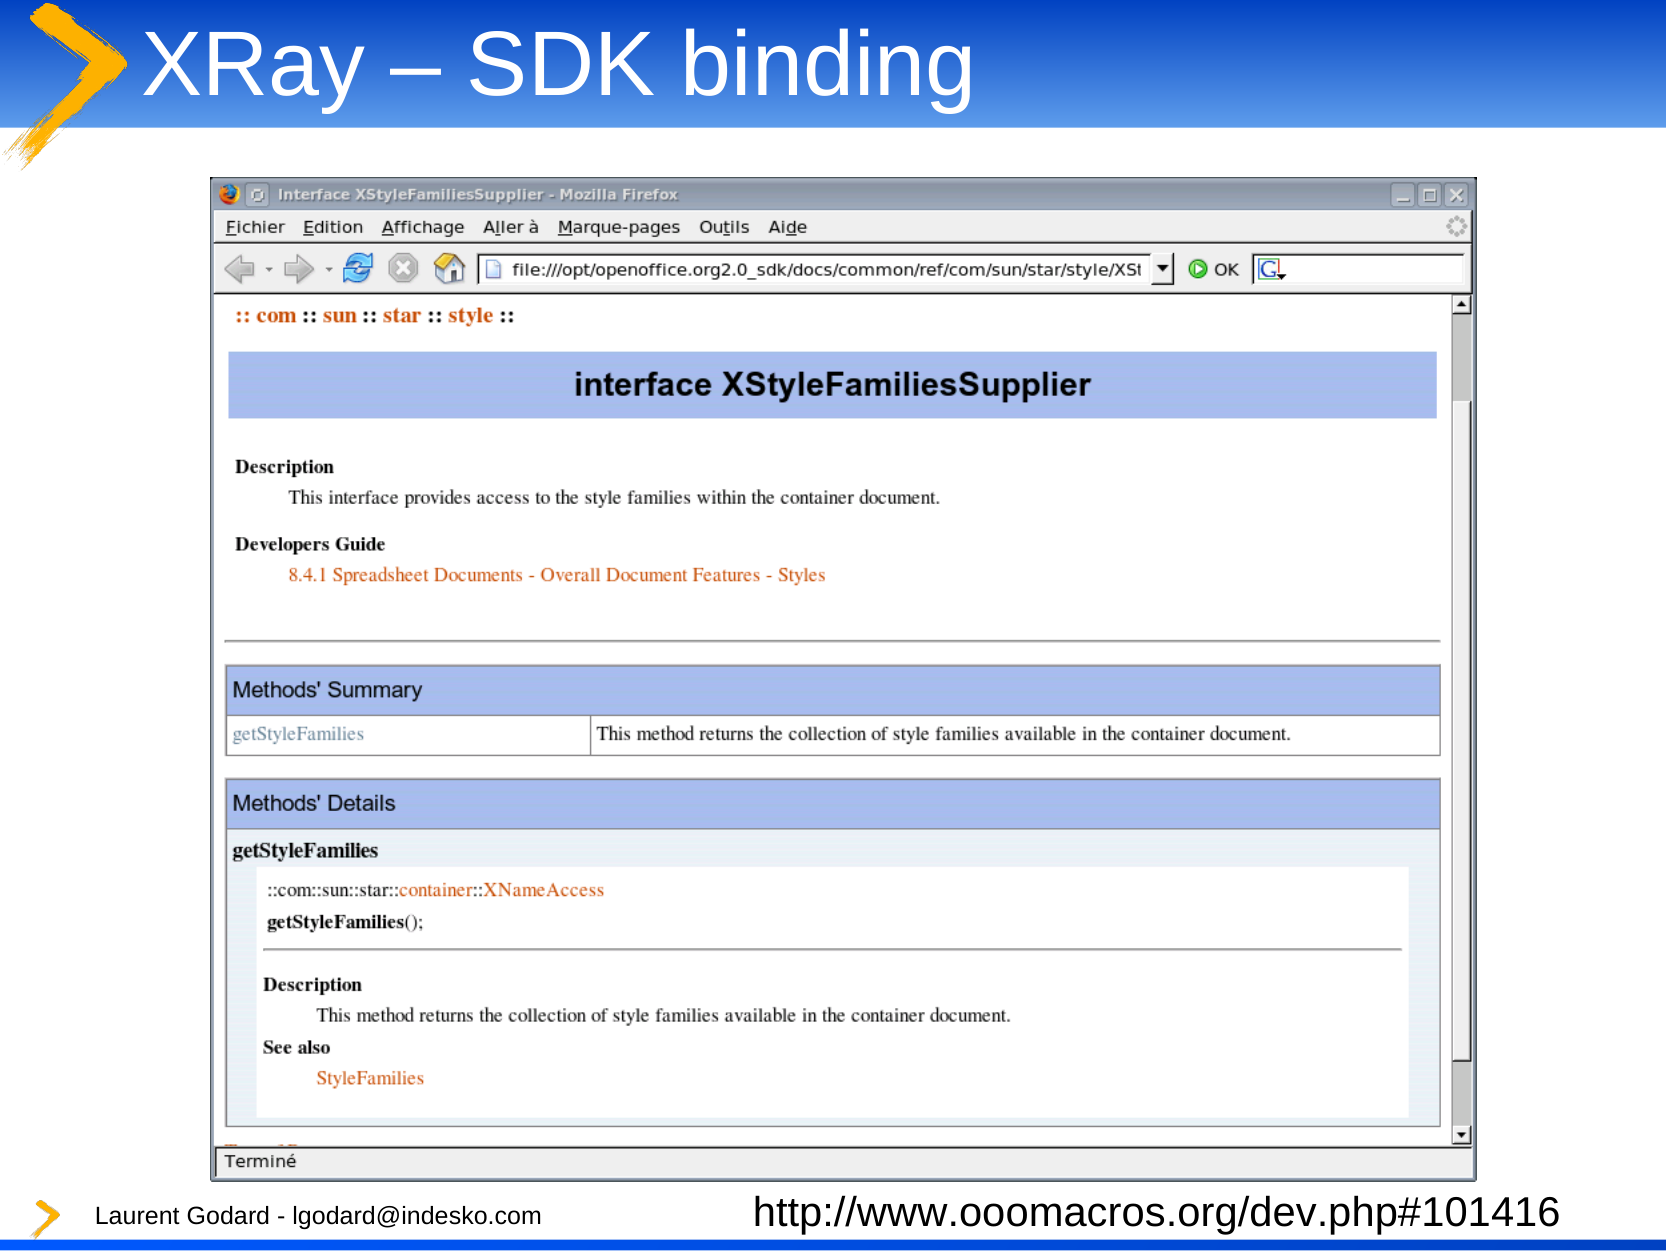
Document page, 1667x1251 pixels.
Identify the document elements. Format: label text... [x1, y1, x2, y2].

picture [210, 177, 1477, 1182]
picture [29, 1200, 60, 1241]
picture [2, 2, 128, 172]
text_box http://www.ooomacros.org/dev.php#101416 [738, 1181, 1667, 1251]
title XRay – SDK binding [137, 0, 1585, 174]
